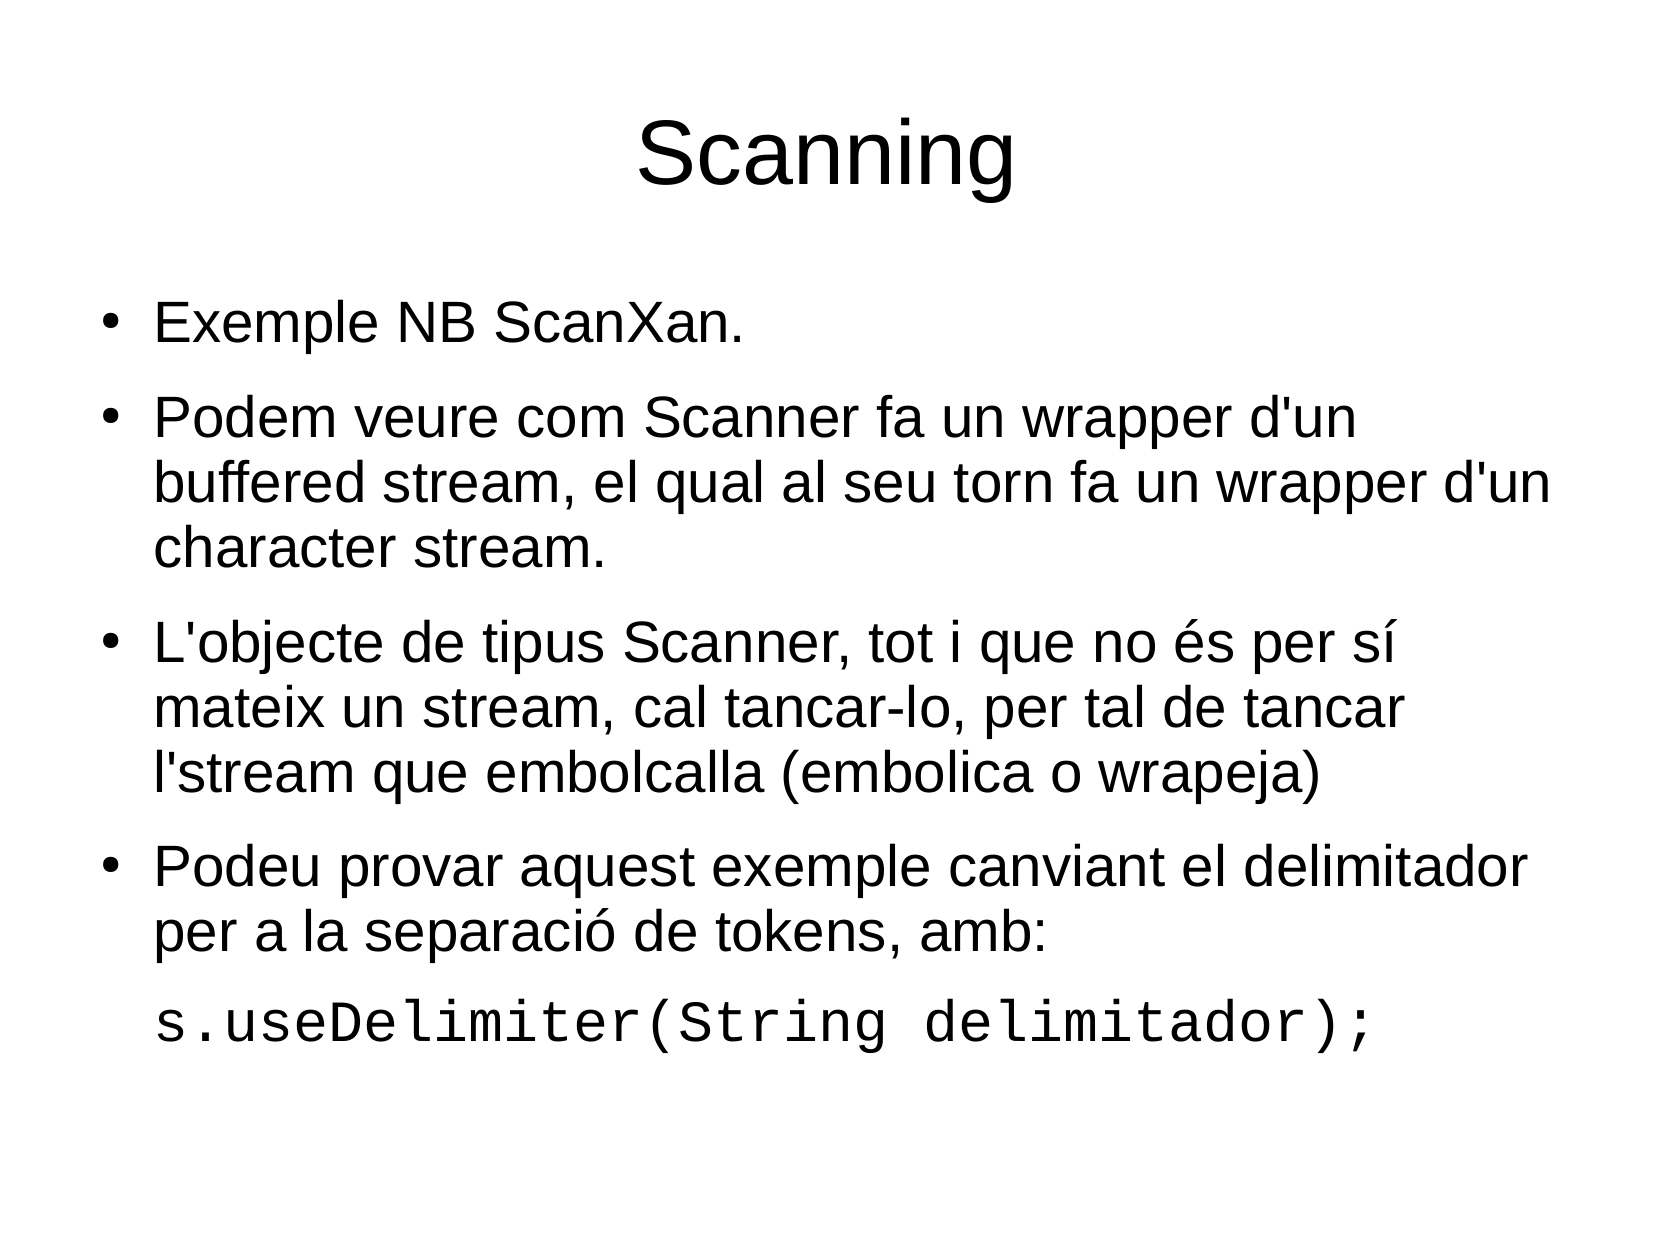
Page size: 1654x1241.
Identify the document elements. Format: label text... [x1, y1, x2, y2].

title Scanning [82, 49, 1571, 257]
list Exemple NB ScanXan. Podem veure com Scanner fa un wrapper d'un buffered stream, el qual al seu torn fa un wrapper d'un character stream. L'objecte de tipus Scanner, tot i que no és per sí mateix un stream, cal tancar-lo, per tal de tancar l'stream que embolcalla (embolica o wrapeja) Podeu provar aquest exemple canviant el delimitador per a la separació de tokens, amb: s.useDelimiter(String delimitador); [82, 290, 1571, 1055]
